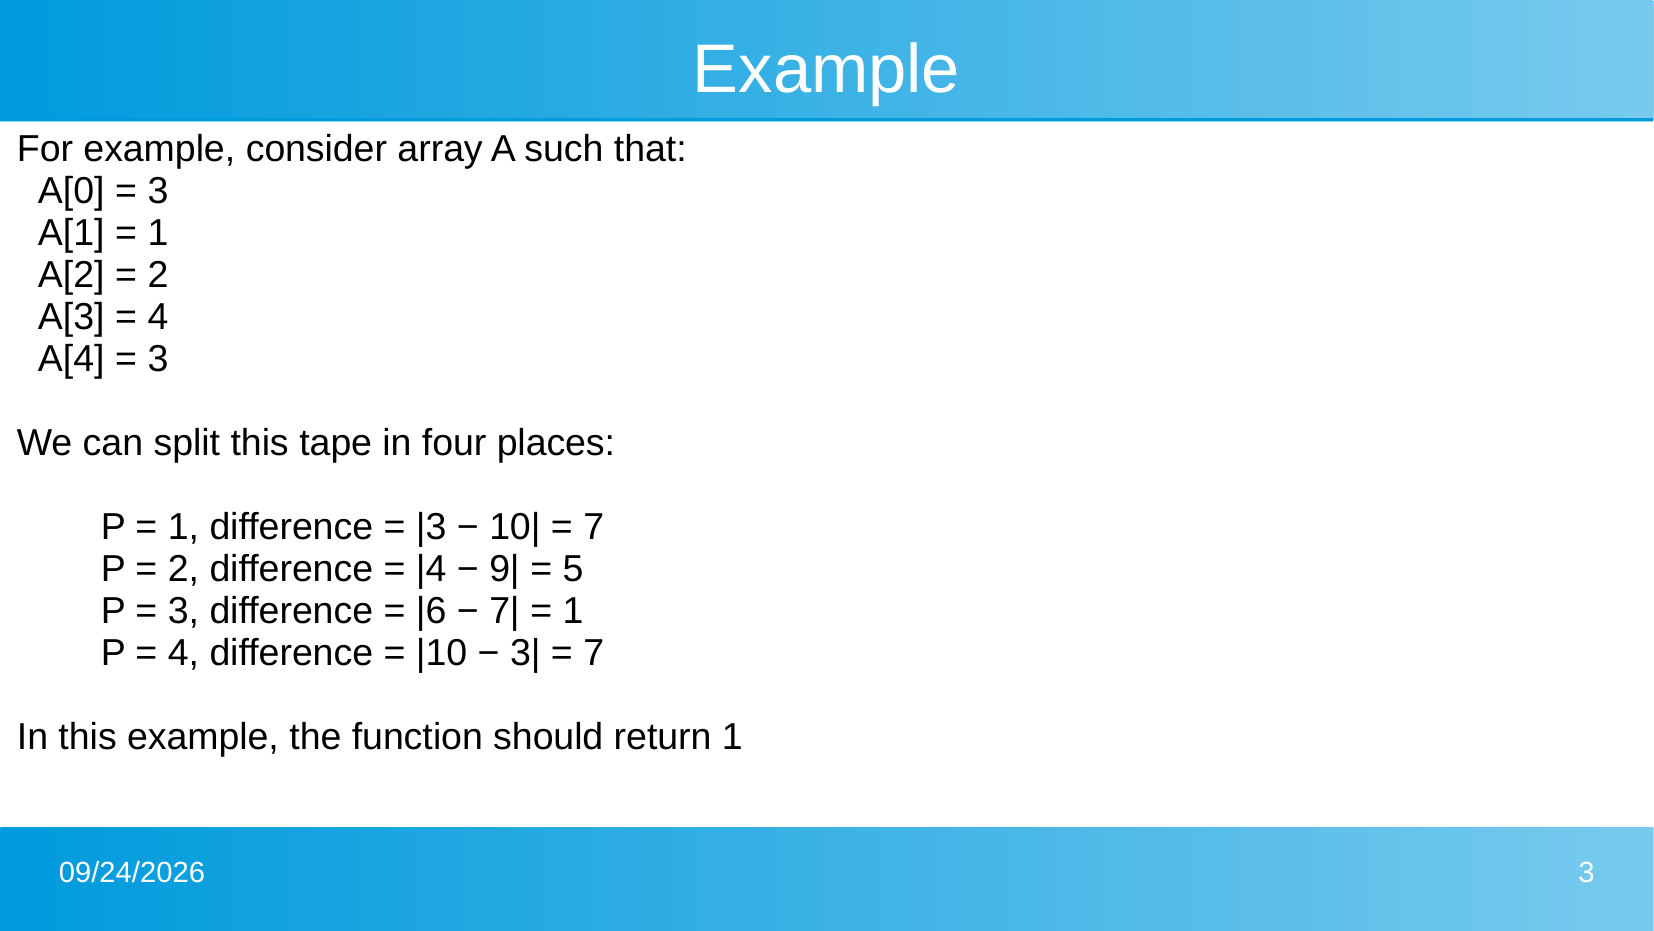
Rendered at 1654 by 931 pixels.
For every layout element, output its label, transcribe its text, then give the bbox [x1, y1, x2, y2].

title Example [59, 29, 1595, 108]
text_box For example, consider array A such that: A[0] = 3 A[1] = 1 A[2] = 2 A[3] = 4 A[4] = 3 We can split this tape in four places: P = 1, difference = |3 − 10| = 7 P = 2, difference = |4 − 9| = 5 P = 3, difference = |6 − 7| = 1 P = 4, difference = |10 − 3| = 7 In this example, the function should return 1 [2, 120, 1201, 850]
